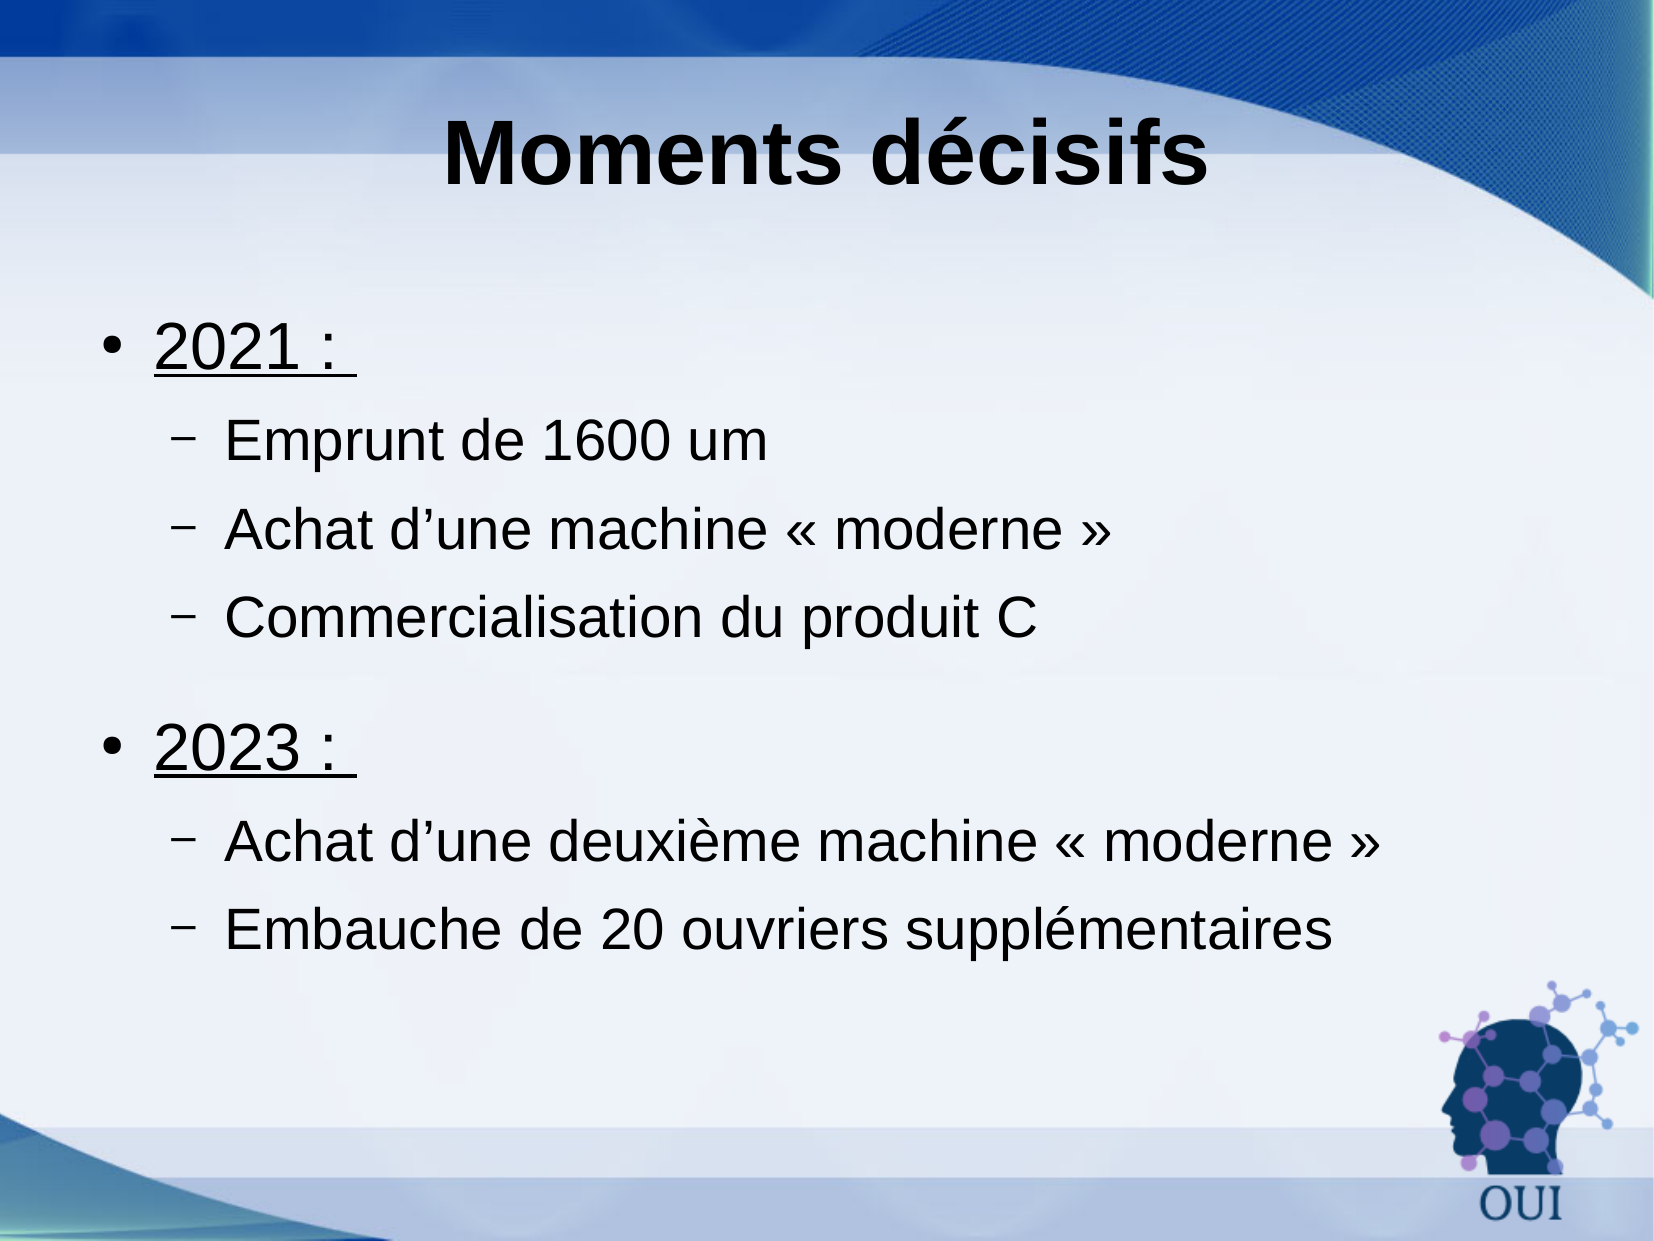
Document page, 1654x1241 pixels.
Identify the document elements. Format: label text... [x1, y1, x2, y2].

picture [0, 0, 1654, 1241]
list 2021 : Emprunt de 1600 um Achat d’une machine « moderne » Commercialisation du produit C [82, 309, 1571, 675]
title Moments décisifs [82, 49, 1571, 257]
list 2023 : Achat d’une deuxième machine « moderne » Embauche de 20 ouvriers supplémentaires [82, 709, 1571, 1075]
